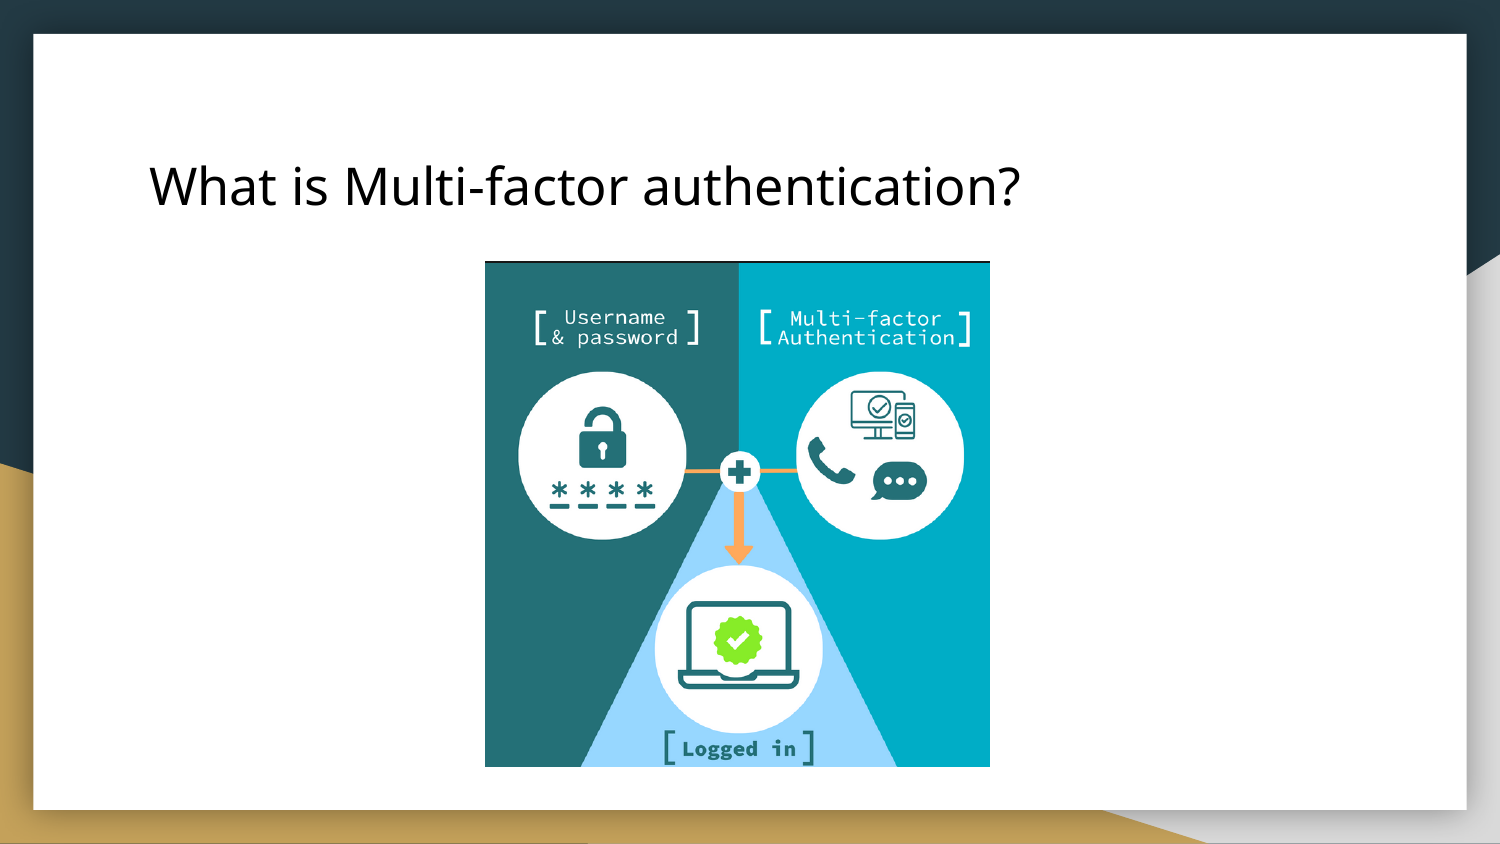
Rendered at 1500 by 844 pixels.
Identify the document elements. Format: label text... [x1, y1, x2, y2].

picture [485, 261, 990, 767]
title What is Multi-factor authentication? [134, 138, 1366, 296]
